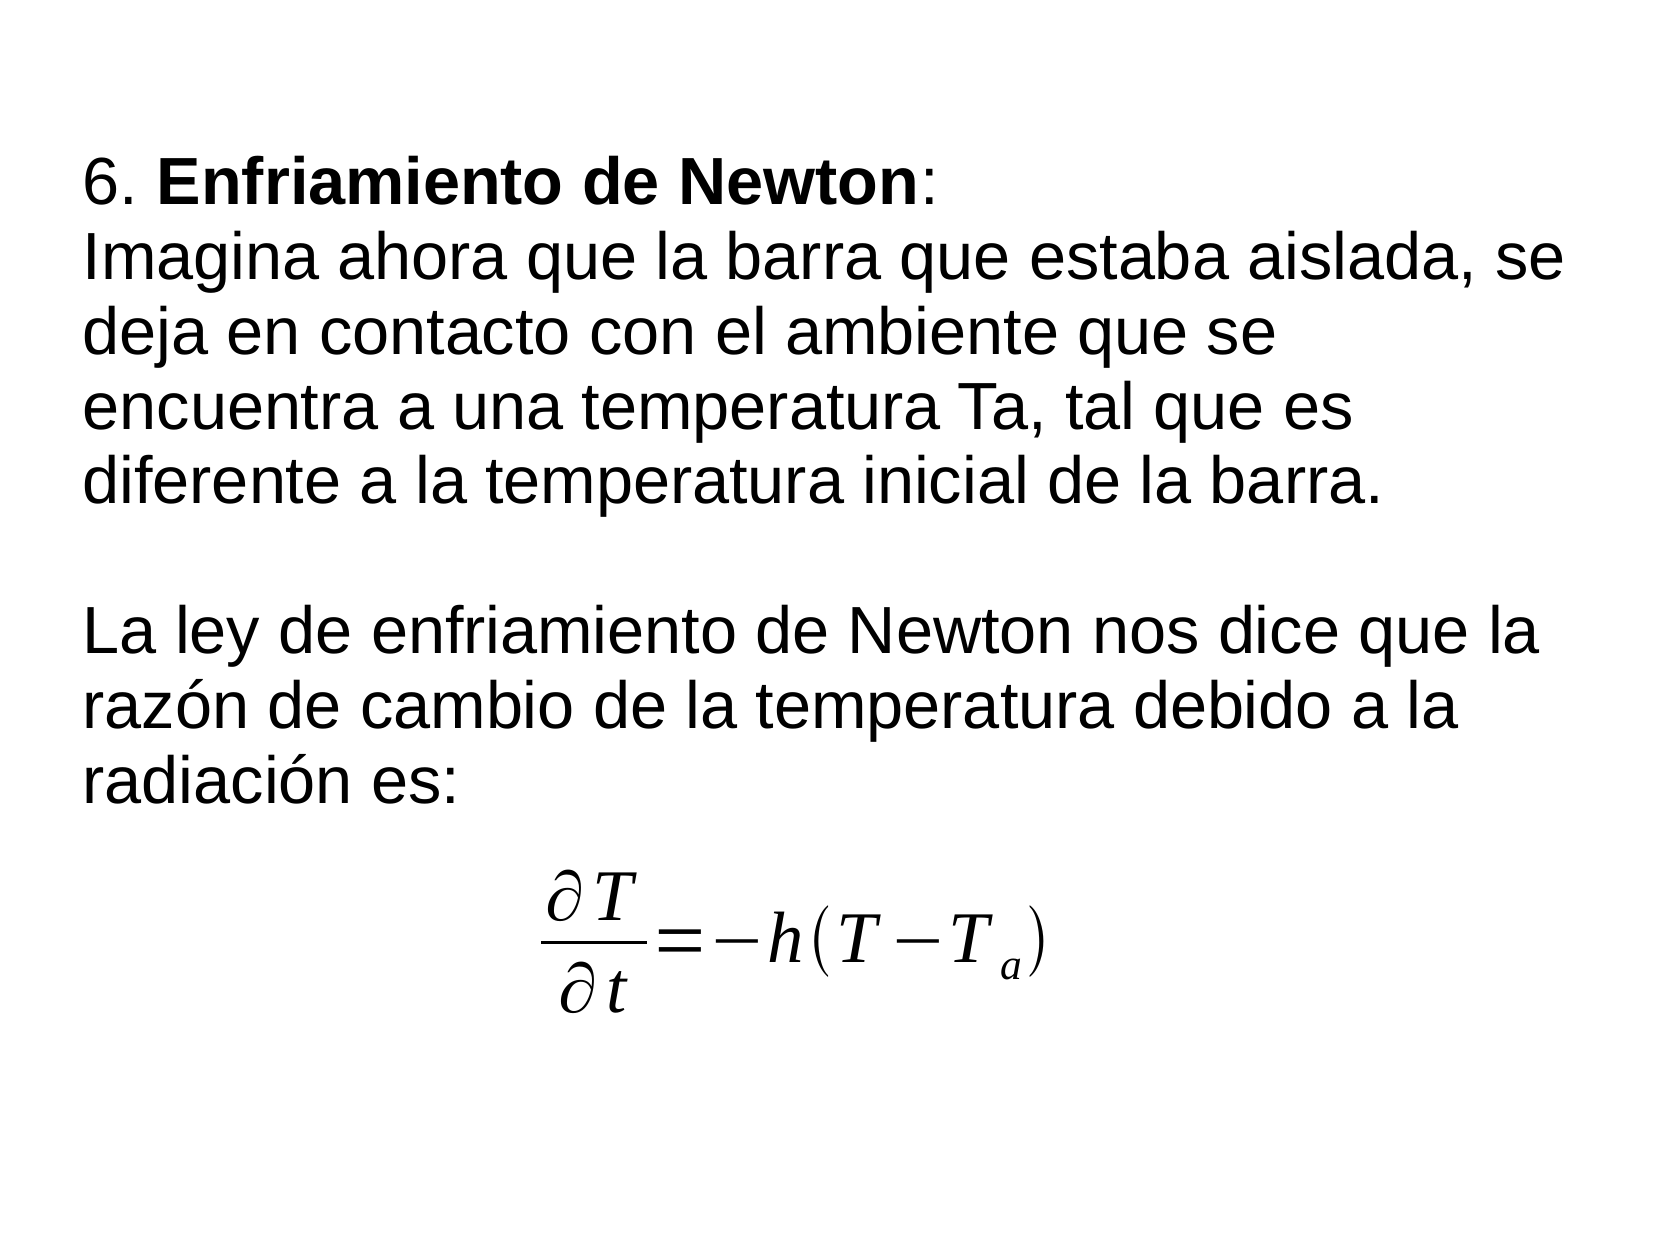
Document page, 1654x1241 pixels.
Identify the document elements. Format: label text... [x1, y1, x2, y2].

subtitle 6. Enfriamiento de Newton: Imagina ahora que la barra que estaba aislada, se deja en contacto con el ambiente que se encuentra a una temperatura Ta, tal que es diferente a la temperatura inicial de la barra. La ley de enfriamiento de Newton nos dice que la razón de cambio de la temperatura debido a la radiación es: [82, 79, 1571, 883]
chart [531, 856, 1056, 1029]
